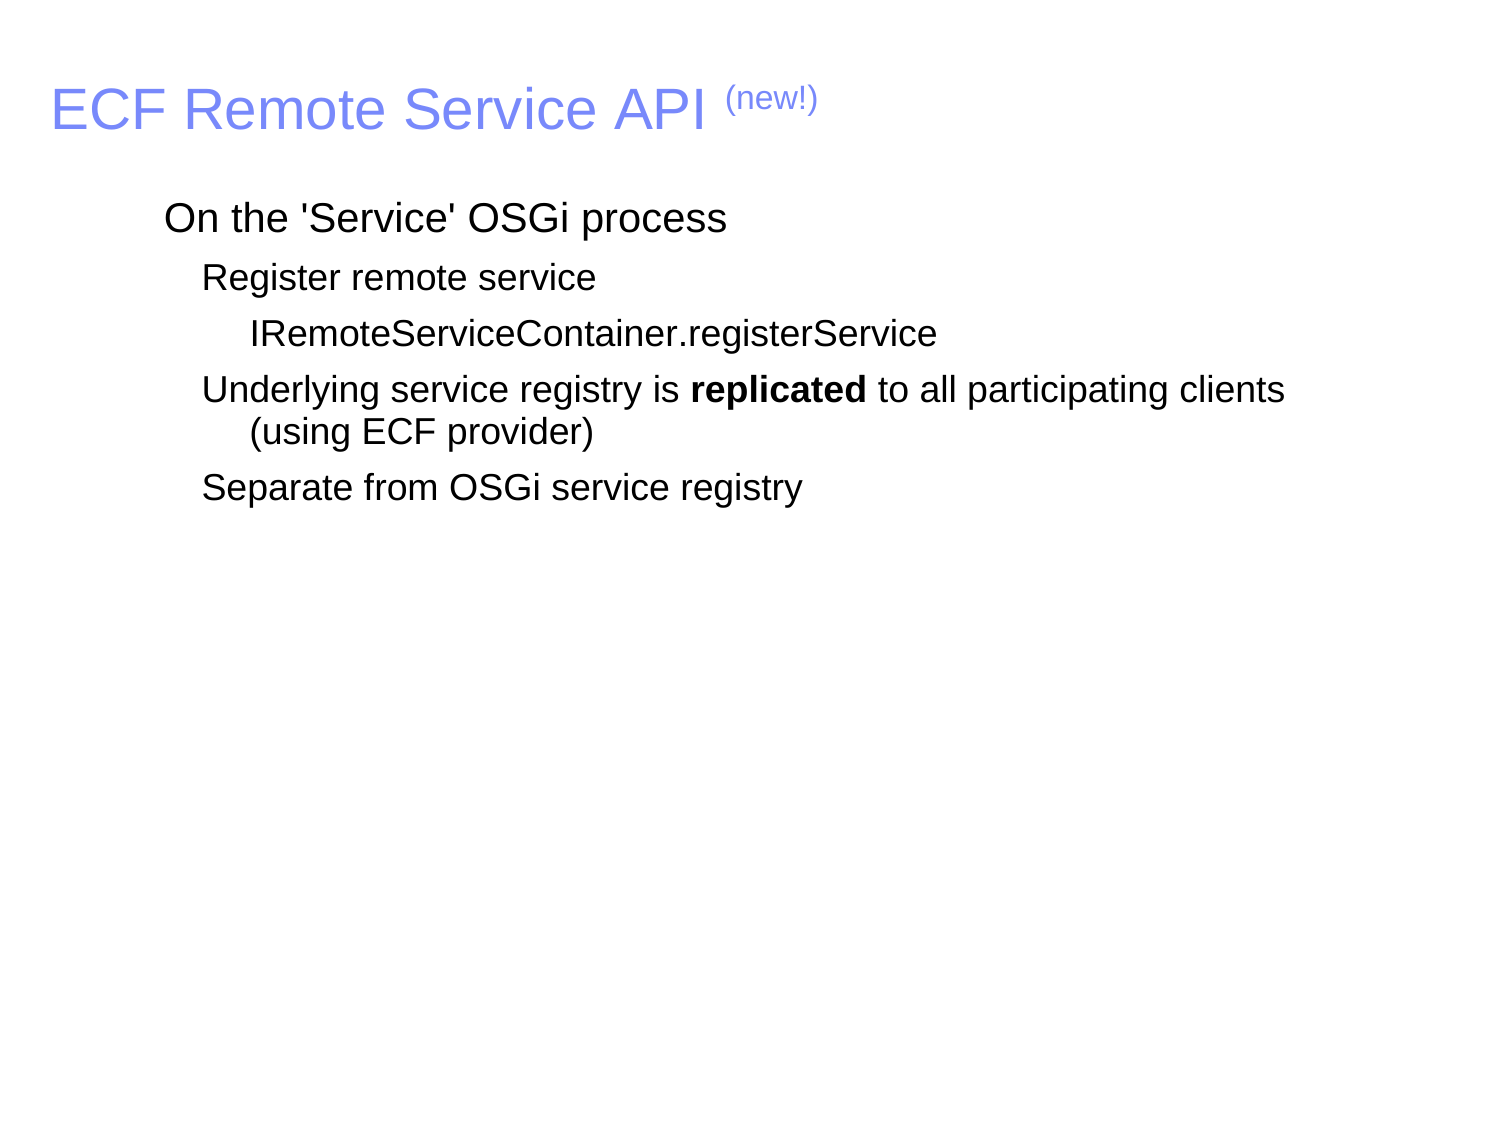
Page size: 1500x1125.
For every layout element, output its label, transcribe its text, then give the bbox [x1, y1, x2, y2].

list On the 'Service' OSGi process Register remote service IRemoteServiceContainer.registerService Underlying service registry is replicated to all participating clients (using ECF provider) Separate from OSGi service registry [149, 187, 1388, 901]
title ECF Remote Service API (new!) [35, 75, 1426, 158]
